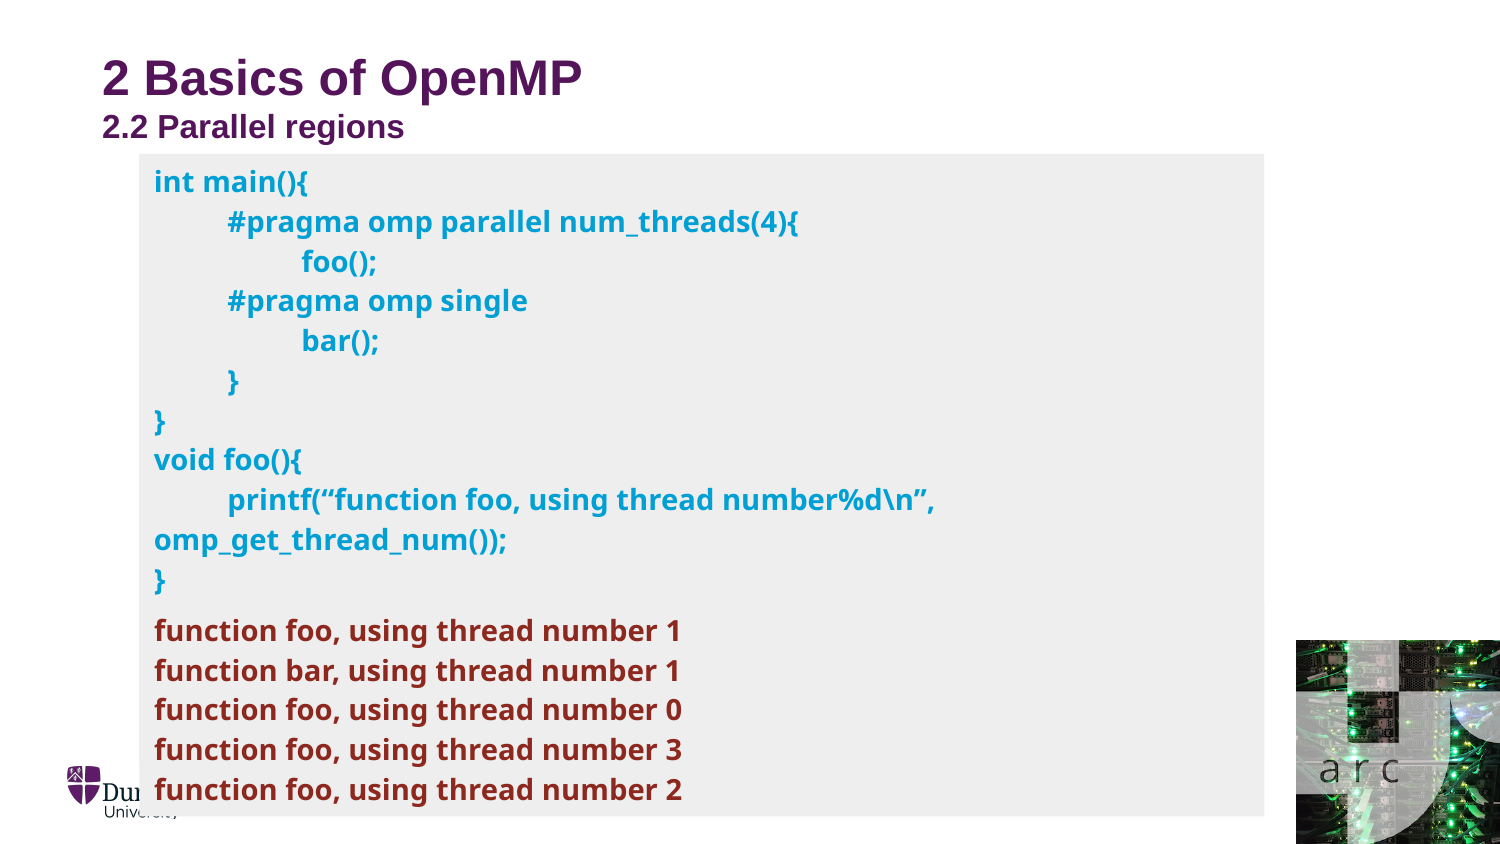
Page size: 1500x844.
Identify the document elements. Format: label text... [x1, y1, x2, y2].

picture [67, 766, 193, 819]
text_box int main(){ #pragma omp parallel num_threads(4){ foo(); #pragma omp single bar(); } } void foo(){ printf(“function foo, using thread number%d\n”, omp_get_thread_num()); } void bar(){ printf(“function bar, using thread number%d\n”, omp_get_thread_num()); } [139, 153, 1265, 602]
picture [1296, 640, 1500, 844]
title 2 Basics of OpenMP 2.2 Parallel regions [101, 45, 1399, 187]
text_box function foo, using thread number 1 function bar, using thread number 1 function foo, using thread number 0 function foo, using thread number 3 function foo, using thread number 2 [139, 602, 1265, 782]
